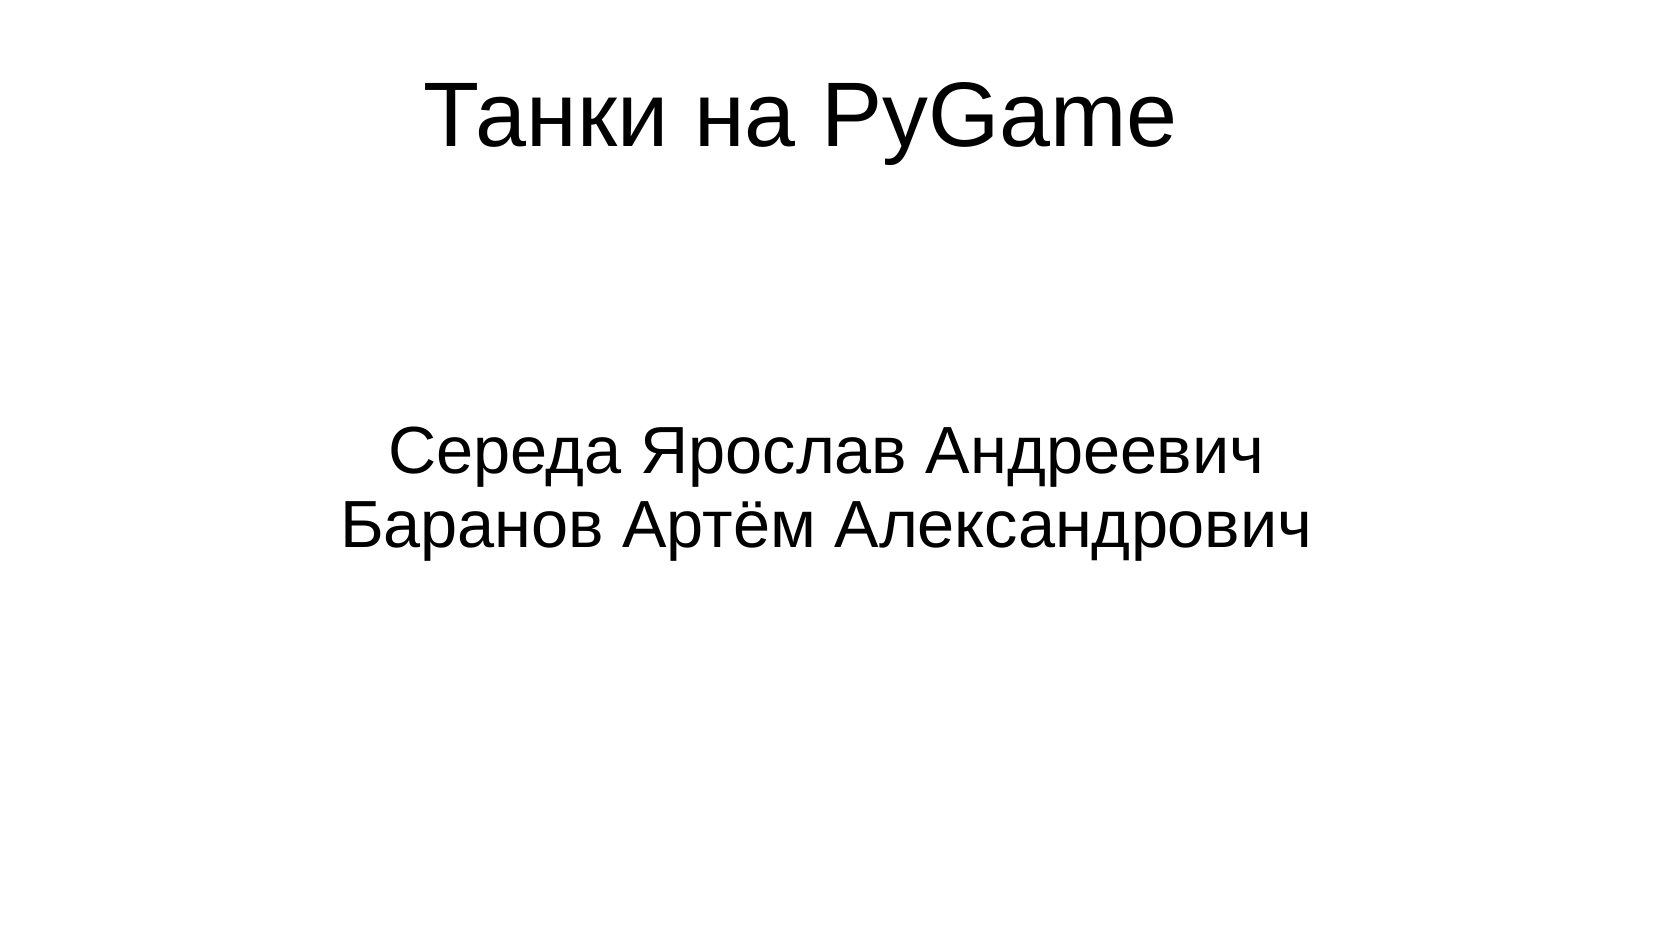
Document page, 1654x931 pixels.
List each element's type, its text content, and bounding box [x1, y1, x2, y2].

title Танки на PyGame [82, 37, 1571, 193]
subtitle Середа Ярослав Андреевич Баранов Артём Александрович [82, 217, 1571, 758]
